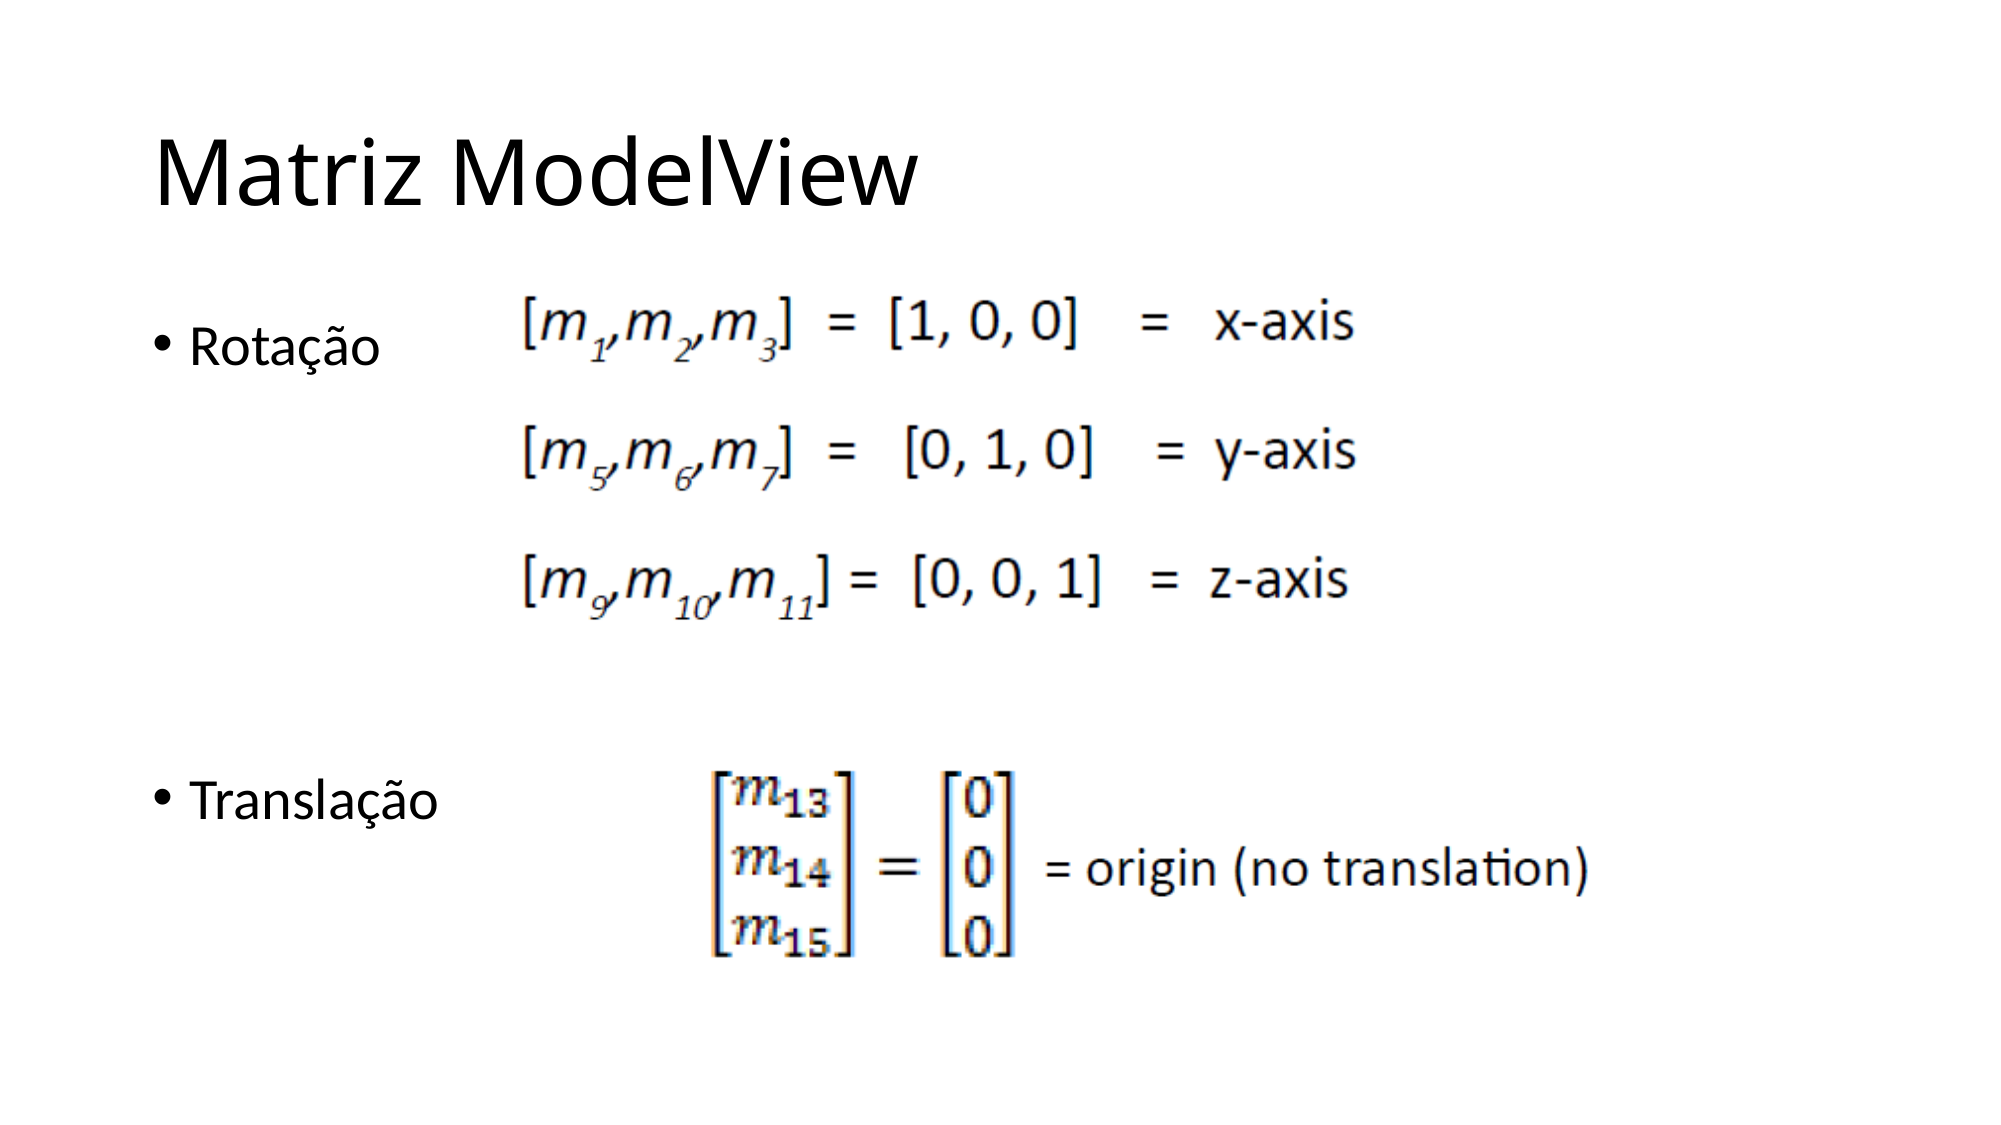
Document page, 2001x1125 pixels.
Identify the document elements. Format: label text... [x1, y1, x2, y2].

list Rotação Translação [137, 299, 1863, 1014]
picture [683, 750, 1601, 986]
title Matriz ModelView [137, 59, 1863, 278]
picture [496, 277, 1373, 622]
